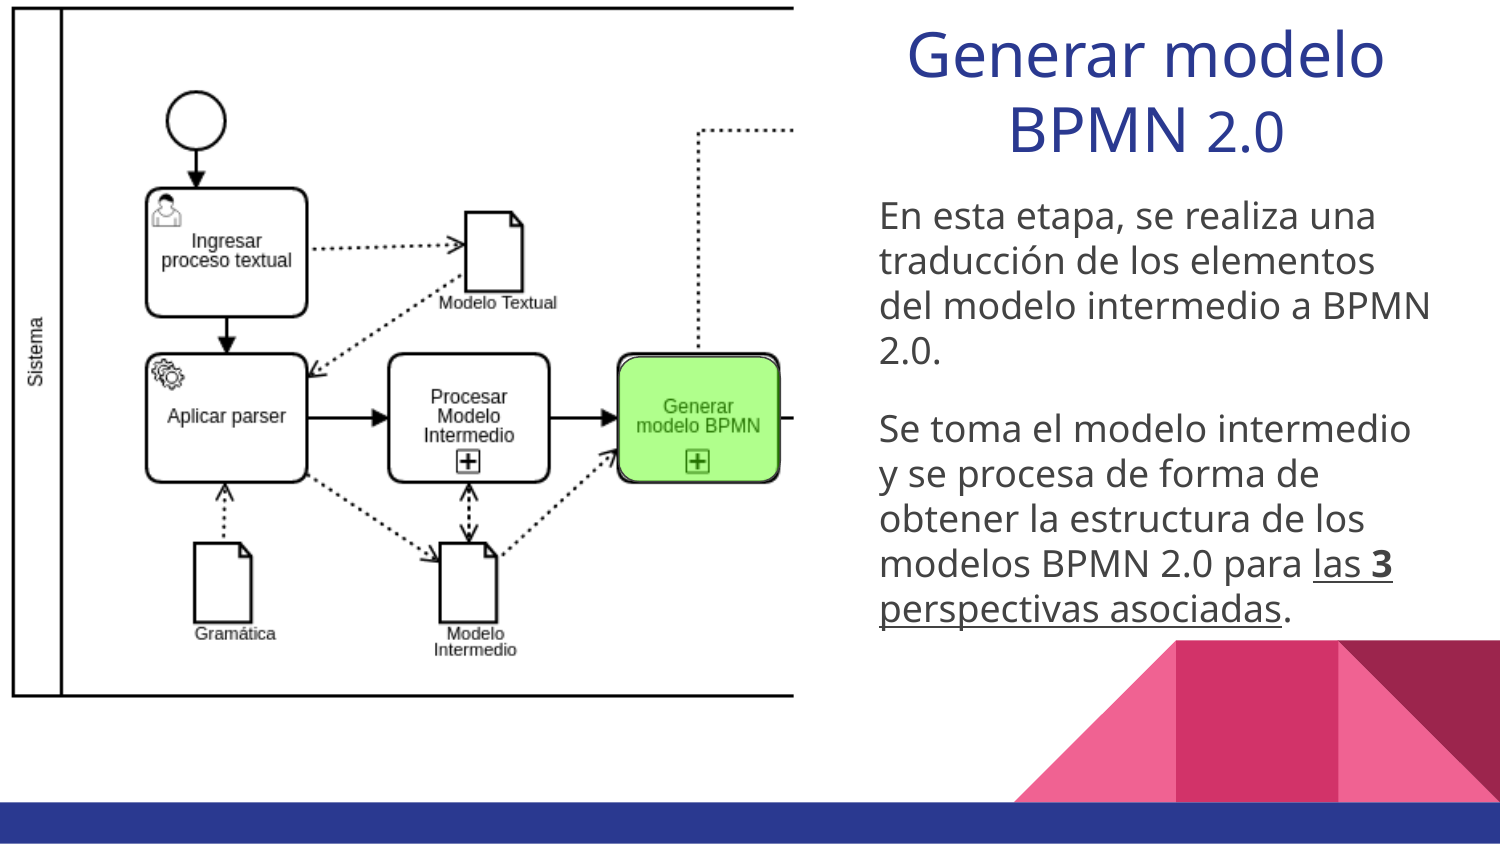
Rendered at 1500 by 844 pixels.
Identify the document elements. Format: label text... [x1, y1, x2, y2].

list En esta etapa, se realiza una traducción de los elementos del modelo intermedio a BPMN 2.0. Se toma el modelo intermedio y se procesa de forma de obtener la estructura de los modelos BPMN 2.0 para las 3 perspectivas asociadas. [863, 176, 1449, 725]
title Generar modelo BPMN 2.0 [793, 0, 1500, 100]
picture [4, 0, 794, 750]
text_box [618, 356, 781, 482]
